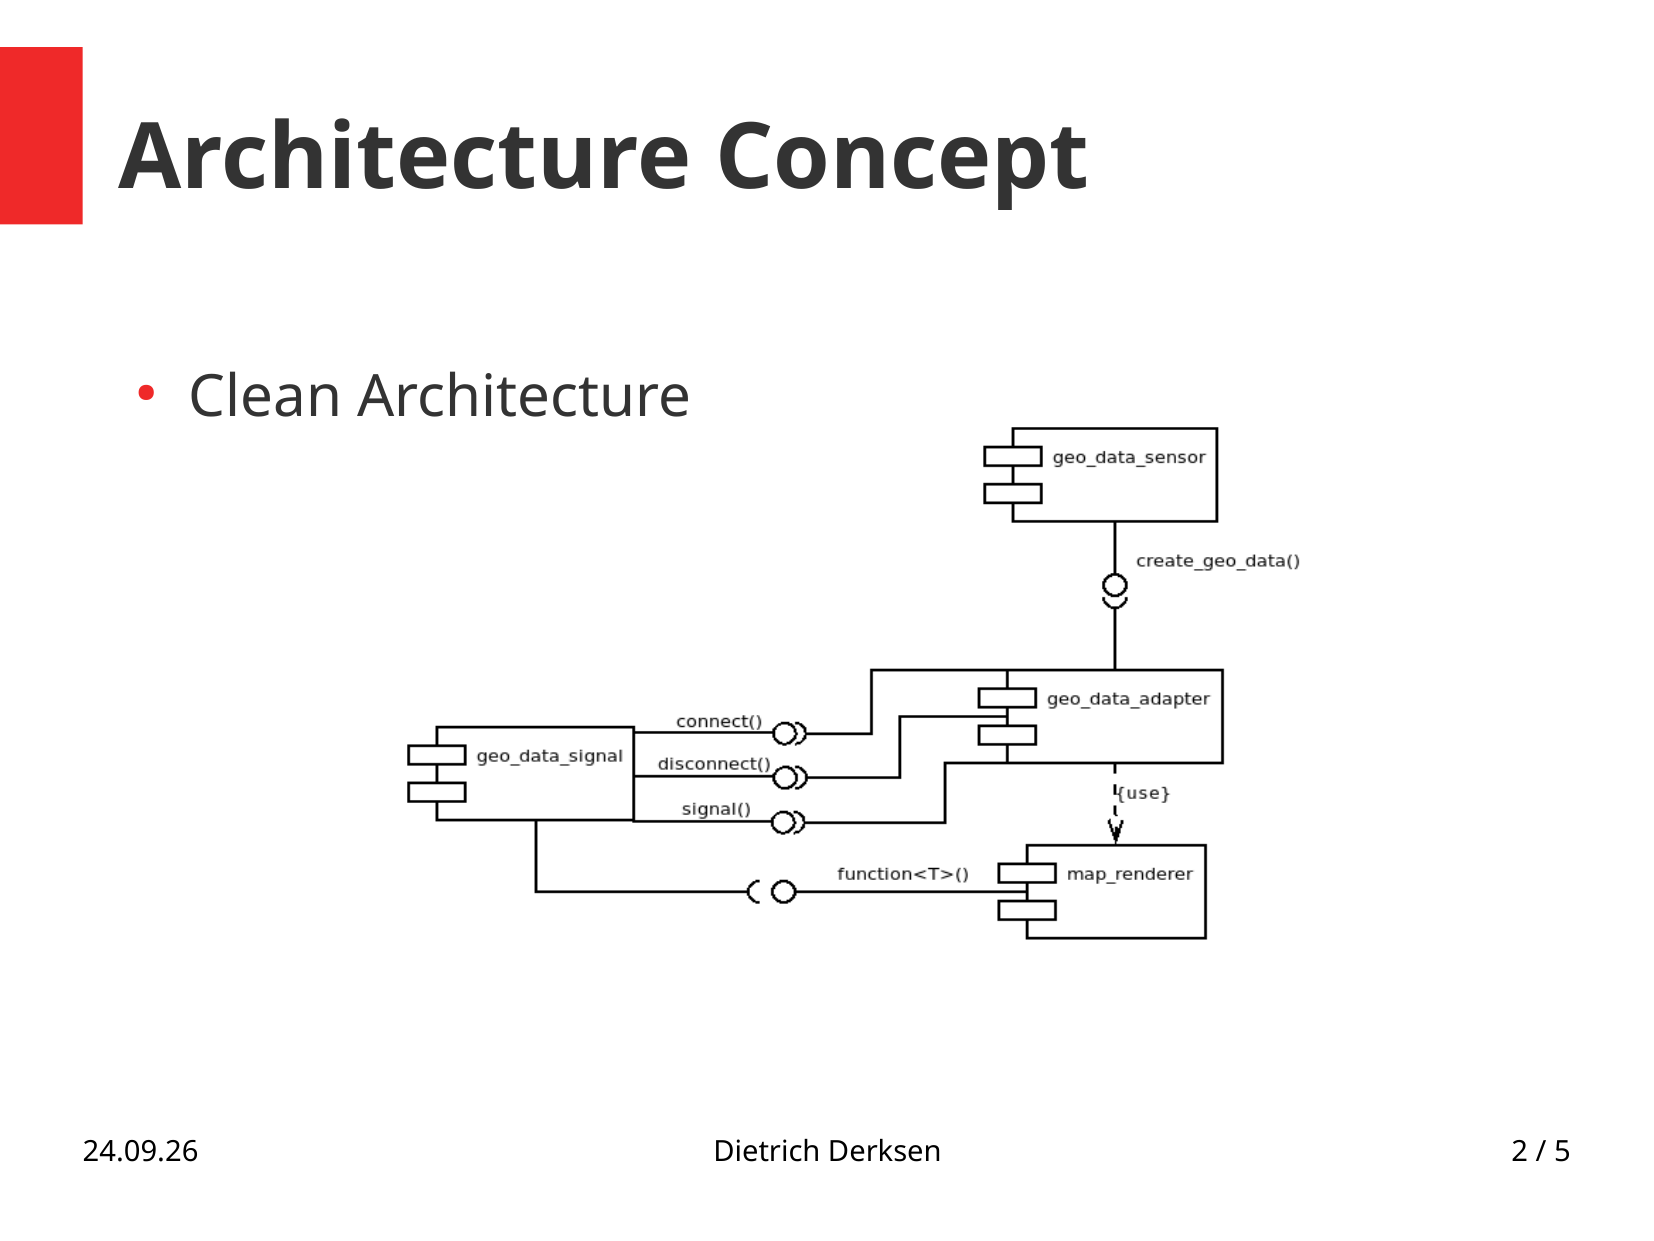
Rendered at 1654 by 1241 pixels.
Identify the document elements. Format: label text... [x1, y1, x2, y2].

picture [406, 426, 1302, 1096]
list Clean Architecture [118, 354, 1536, 1074]
title Architecture Concept [118, 49, 1571, 257]
